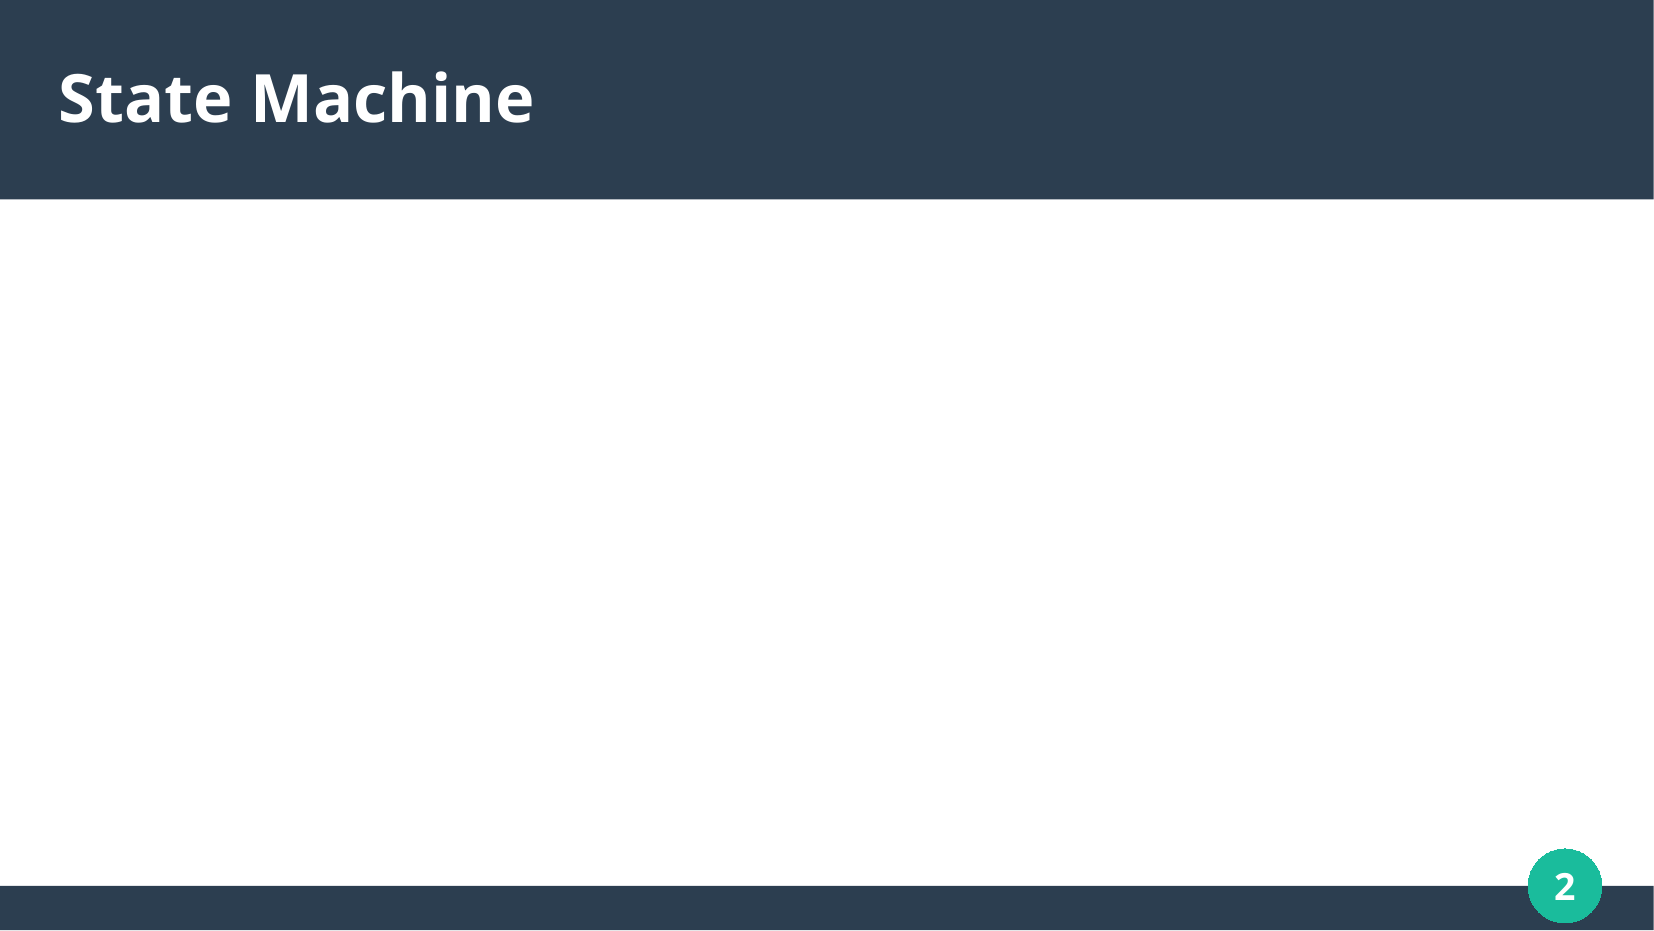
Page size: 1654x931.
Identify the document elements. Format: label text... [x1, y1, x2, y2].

title State Machine [59, 37, 1595, 156]
